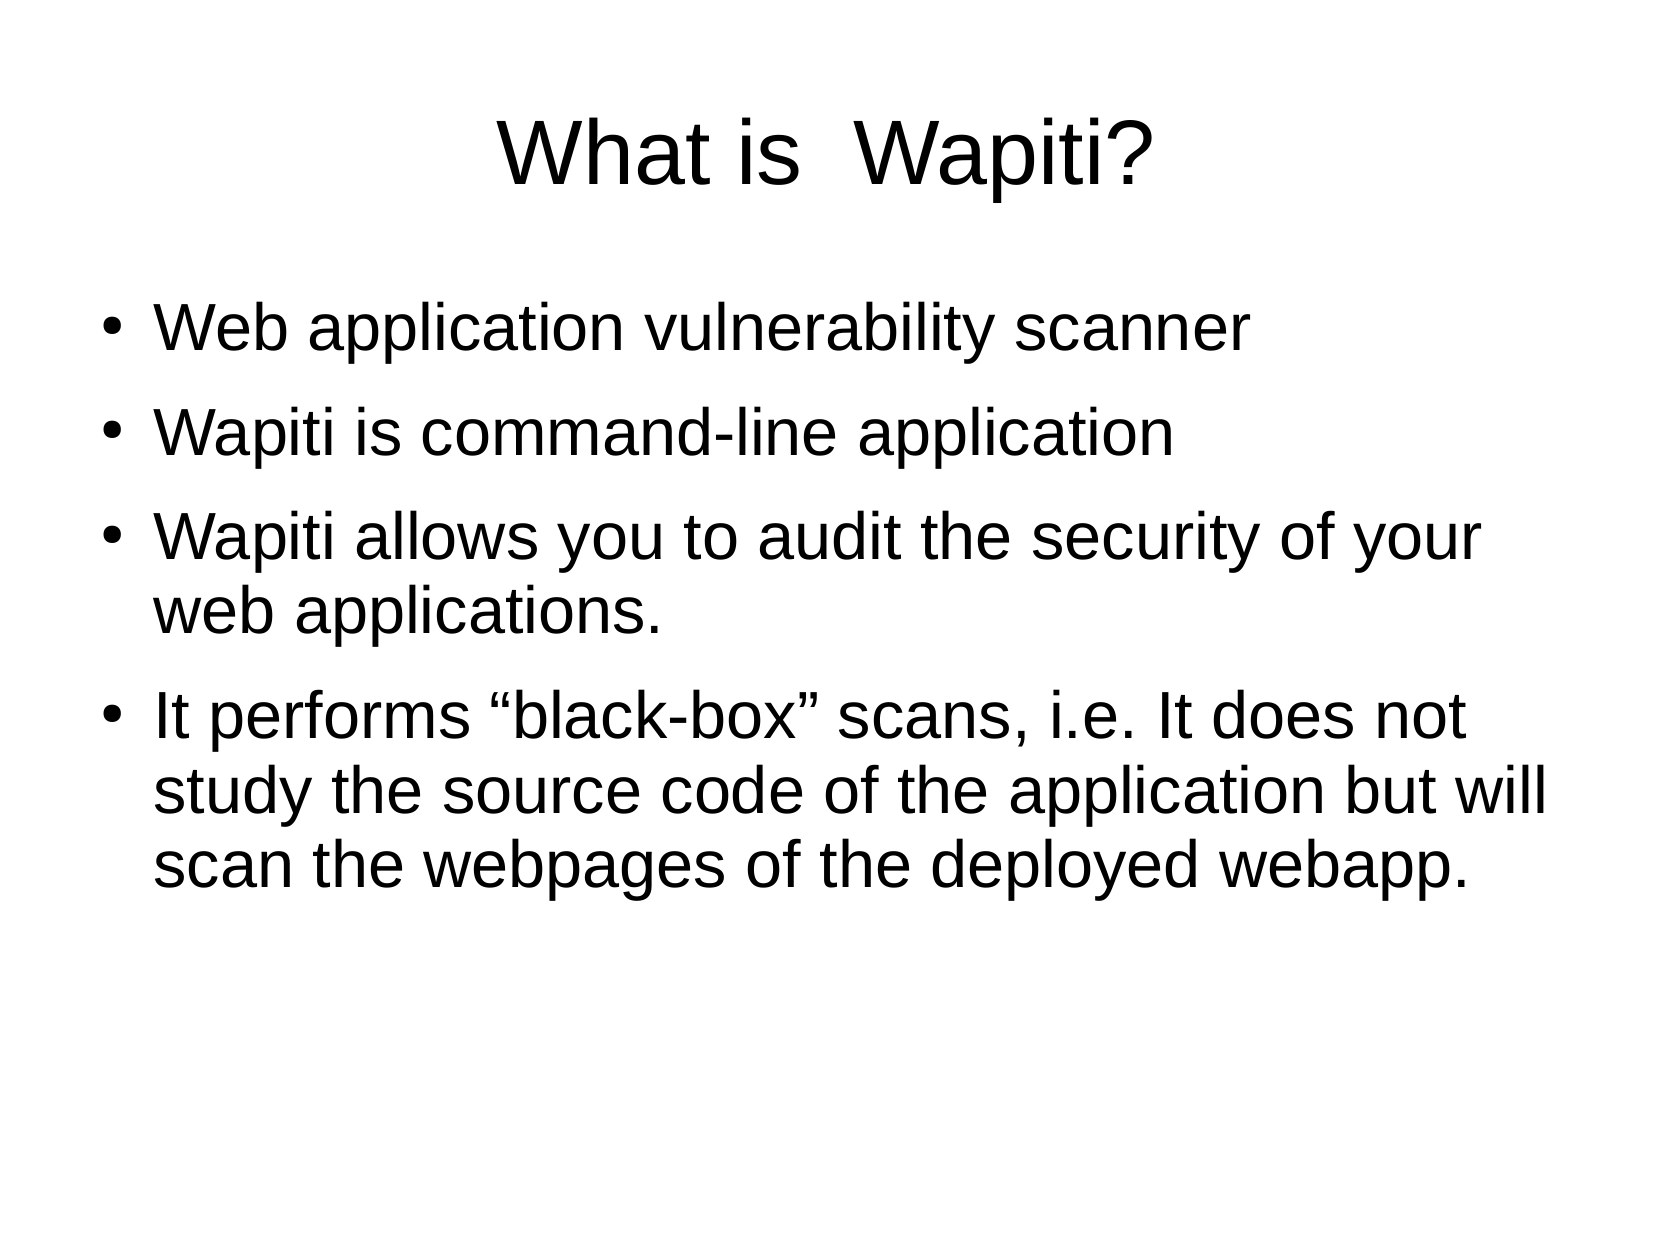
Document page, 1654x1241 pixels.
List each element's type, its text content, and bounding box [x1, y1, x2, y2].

list Web application vulnerability scanner Wapiti is command-line application Wapiti allows you to audit the security of your web applications. It performs “black-box” scans, i.e. It does not study the source code of the application but will scan the webpages of the deployed webapp. [82, 290, 1571, 1010]
title What is Wapiti? [82, 49, 1571, 257]
